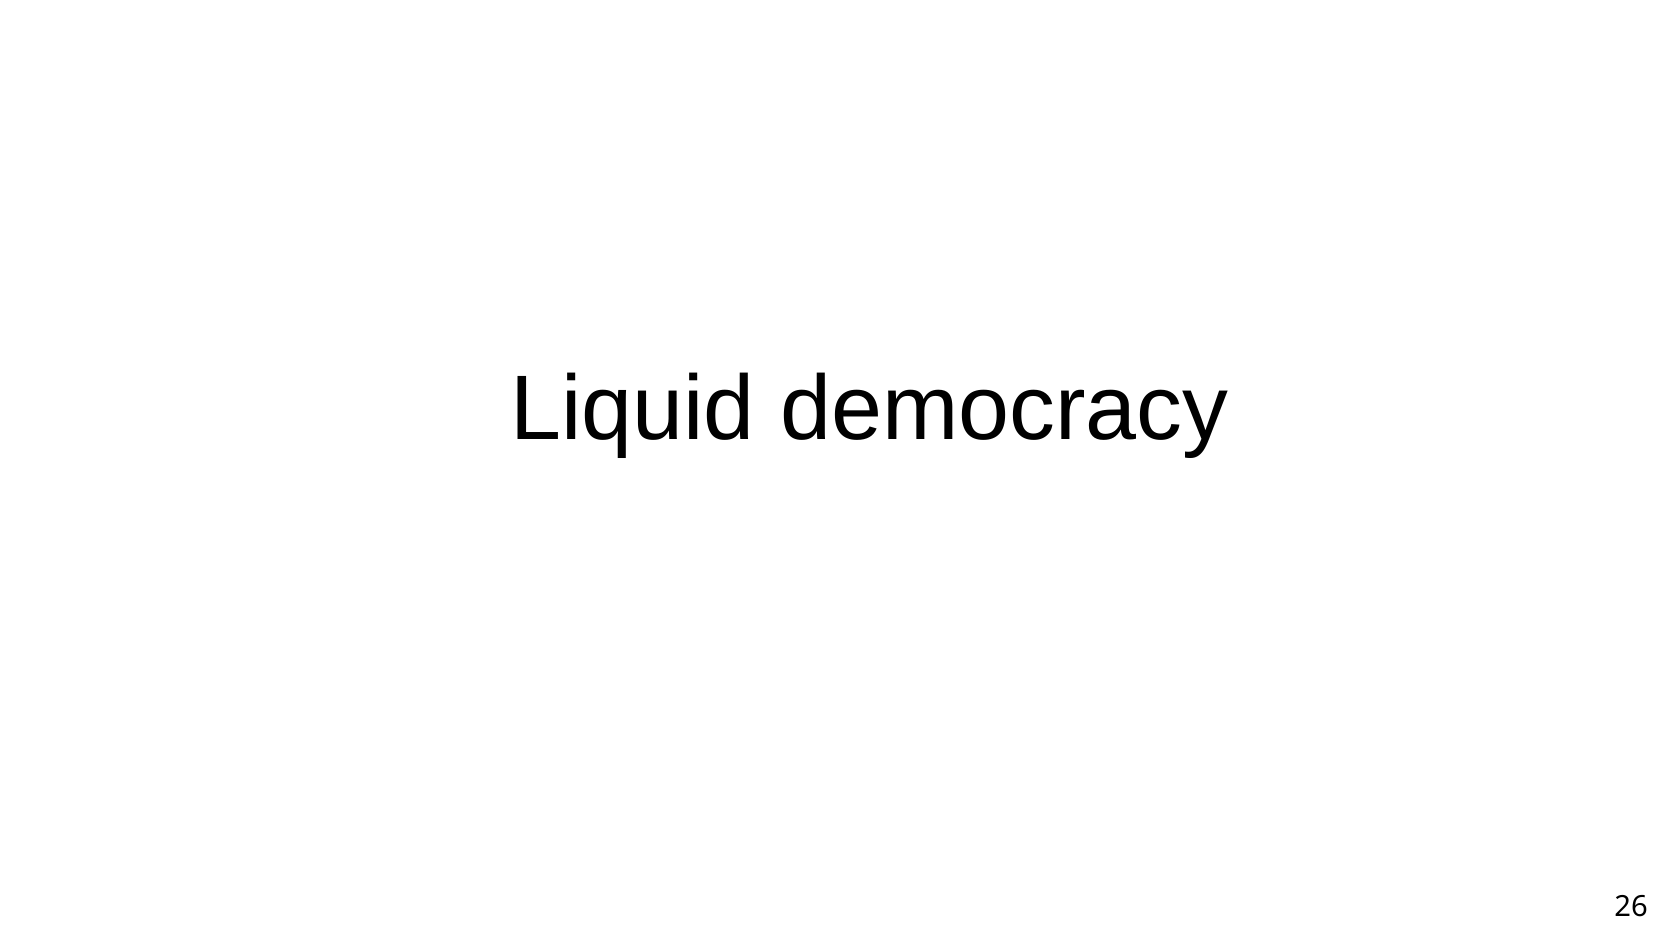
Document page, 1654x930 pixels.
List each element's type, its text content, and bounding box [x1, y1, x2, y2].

title Liquid democracy [179, 330, 1561, 486]
